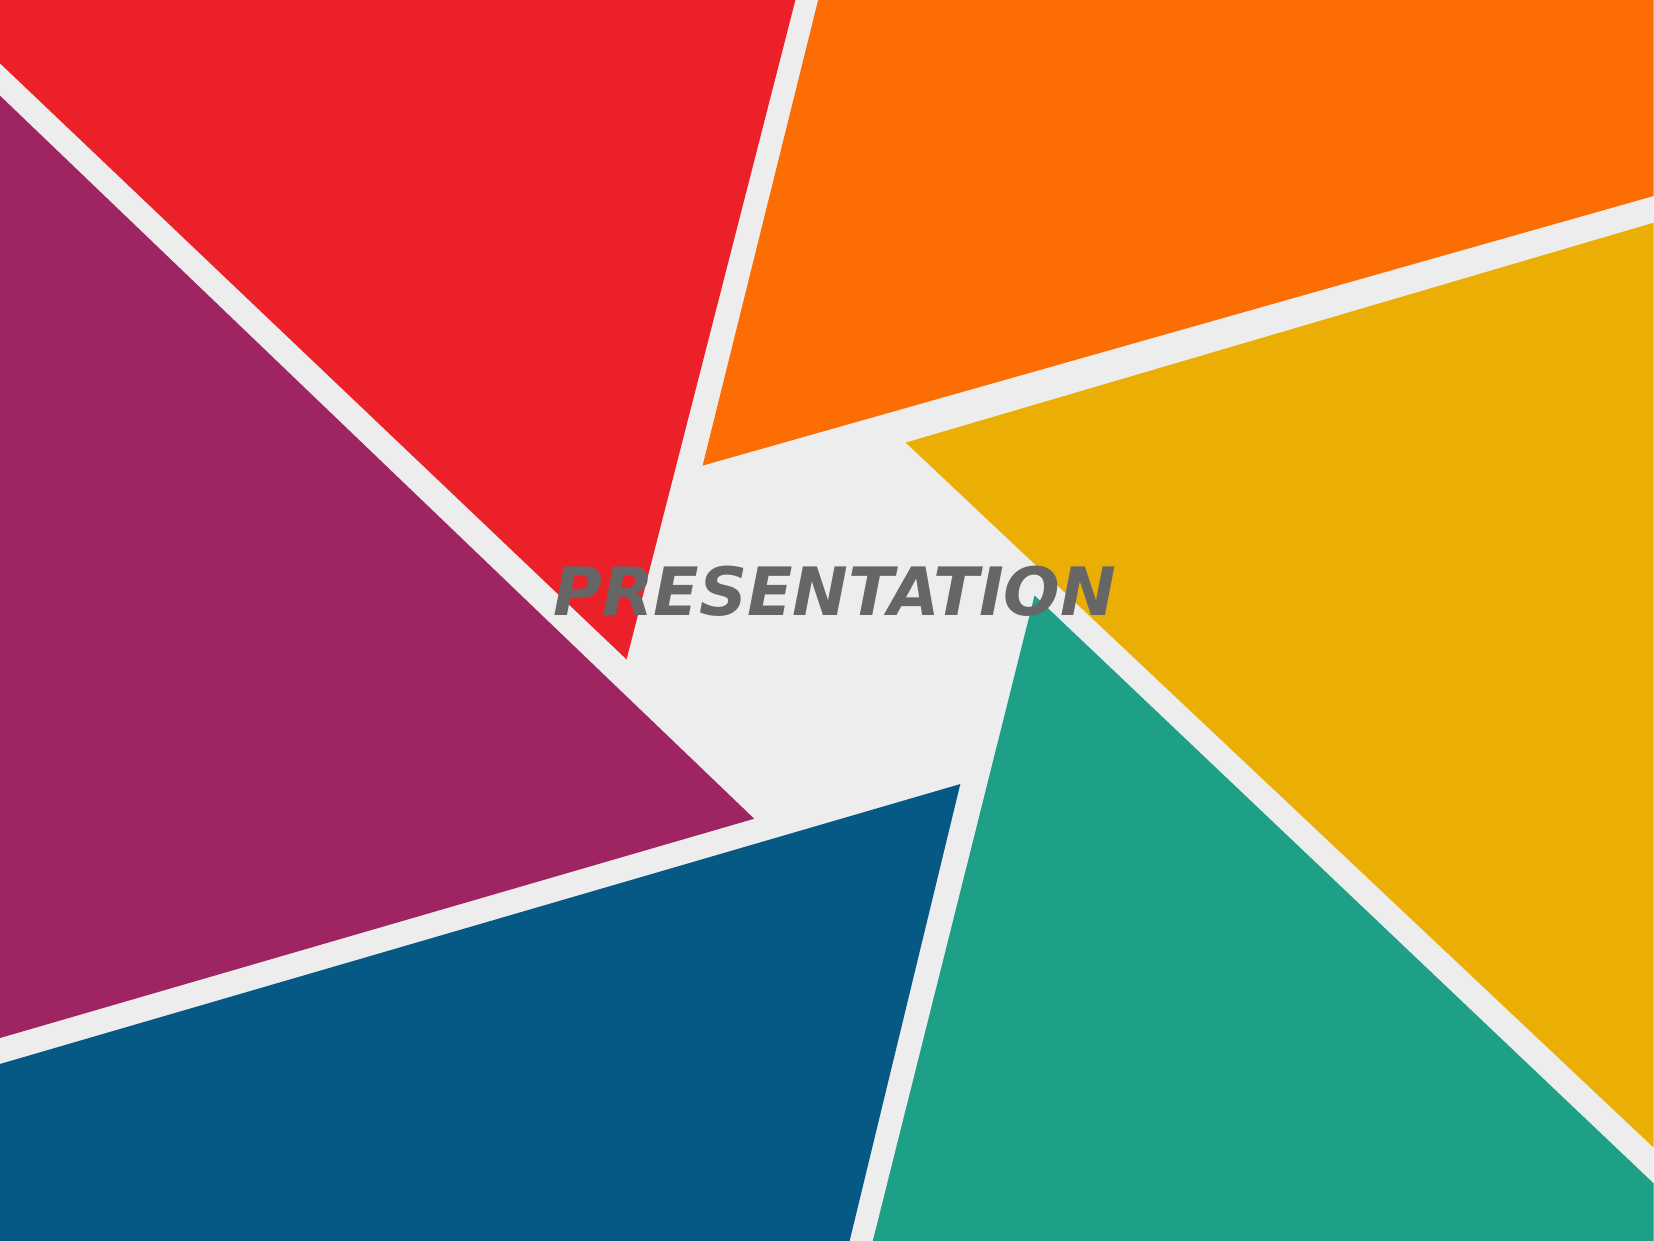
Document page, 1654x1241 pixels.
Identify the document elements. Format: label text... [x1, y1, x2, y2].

subtitle PRESENTATION [536, 389, 1134, 796]
